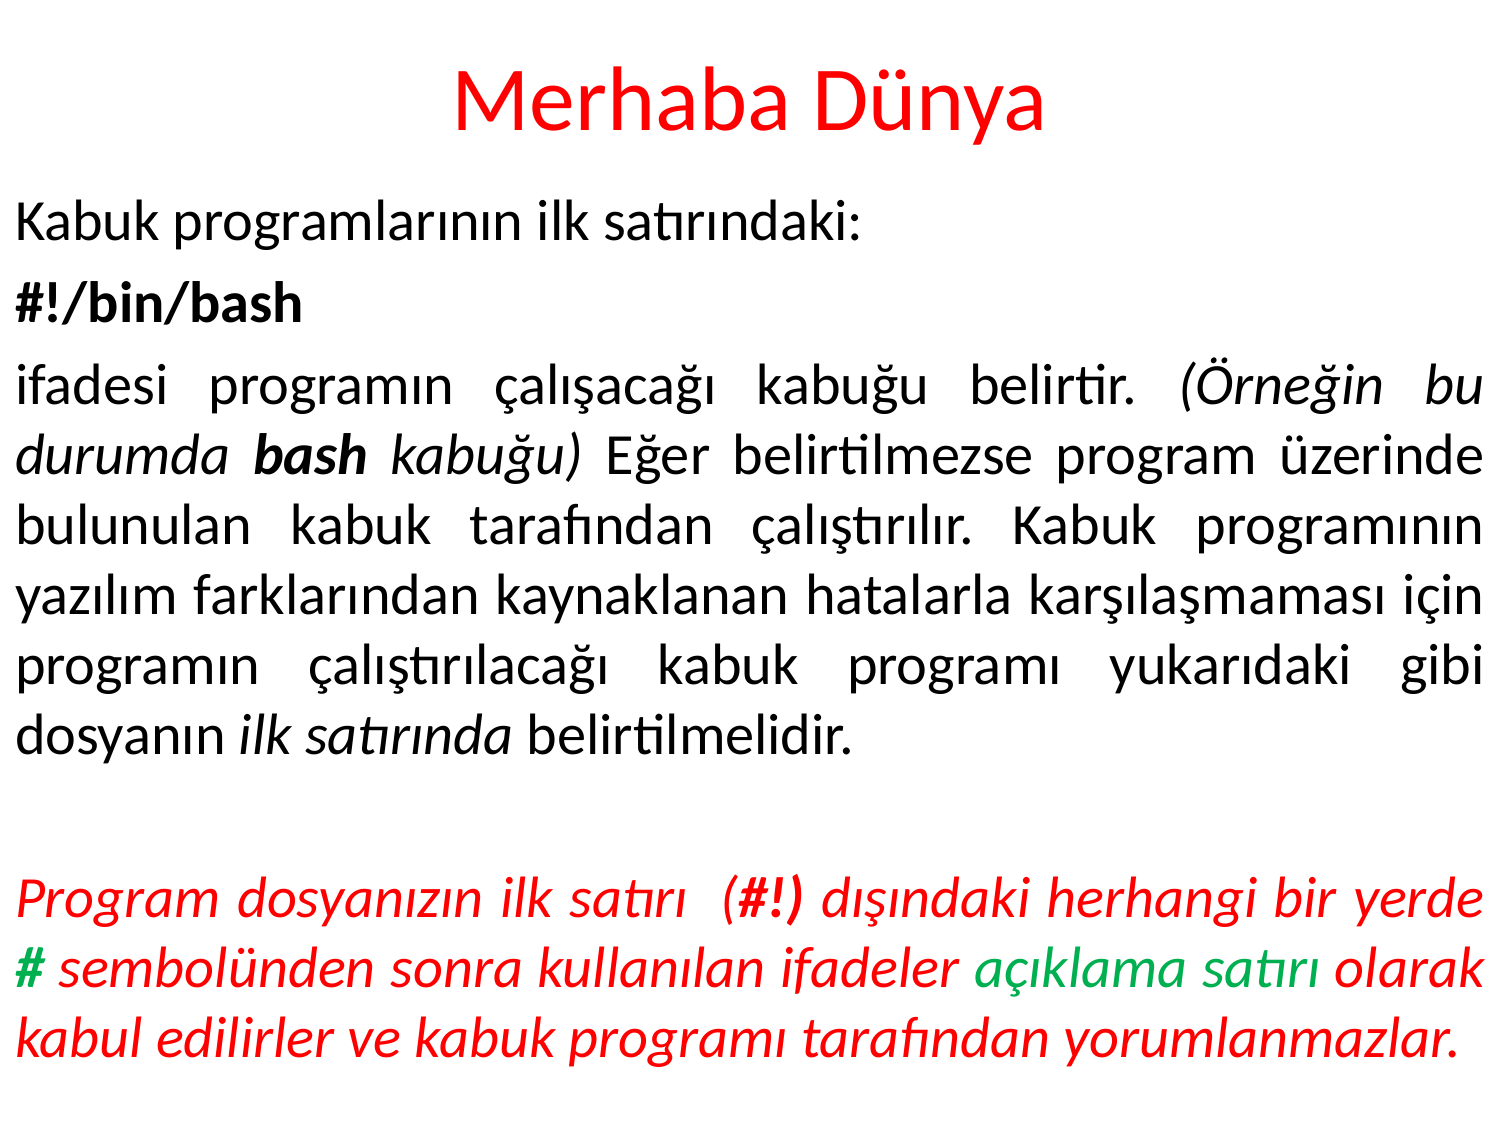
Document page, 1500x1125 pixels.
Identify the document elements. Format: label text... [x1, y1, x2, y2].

list Kabuk programlarının ilk satırındaki: #!/bin/bash ifadesi programın çalışacağı kabuğu belirtir. (Örneğin bu durumda bash kabuğu) Eğer belirtilmezse program üzerinde bulunulan kabuk tarafından çalıştırılır. Kabuk programının yazılım farklarından kaynaklanan hatalarla karşılaşmaması için programın çalıştırılacağı kabuk programı yukarıdaki gibi dosyanın ilk satırında belirtilmelidir. Program dosyanızın ilk satırı (#!) dışındaki herhangi bir yerde # sembolünden sonra kullanılan ifadeler açıklama satırı olarak kabul edilirler ve kabuk programı tarafından yorumlanmazlar. [0, 174, 1500, 1125]
title Merhaba Dünya [0, 0, 1500, 174]
